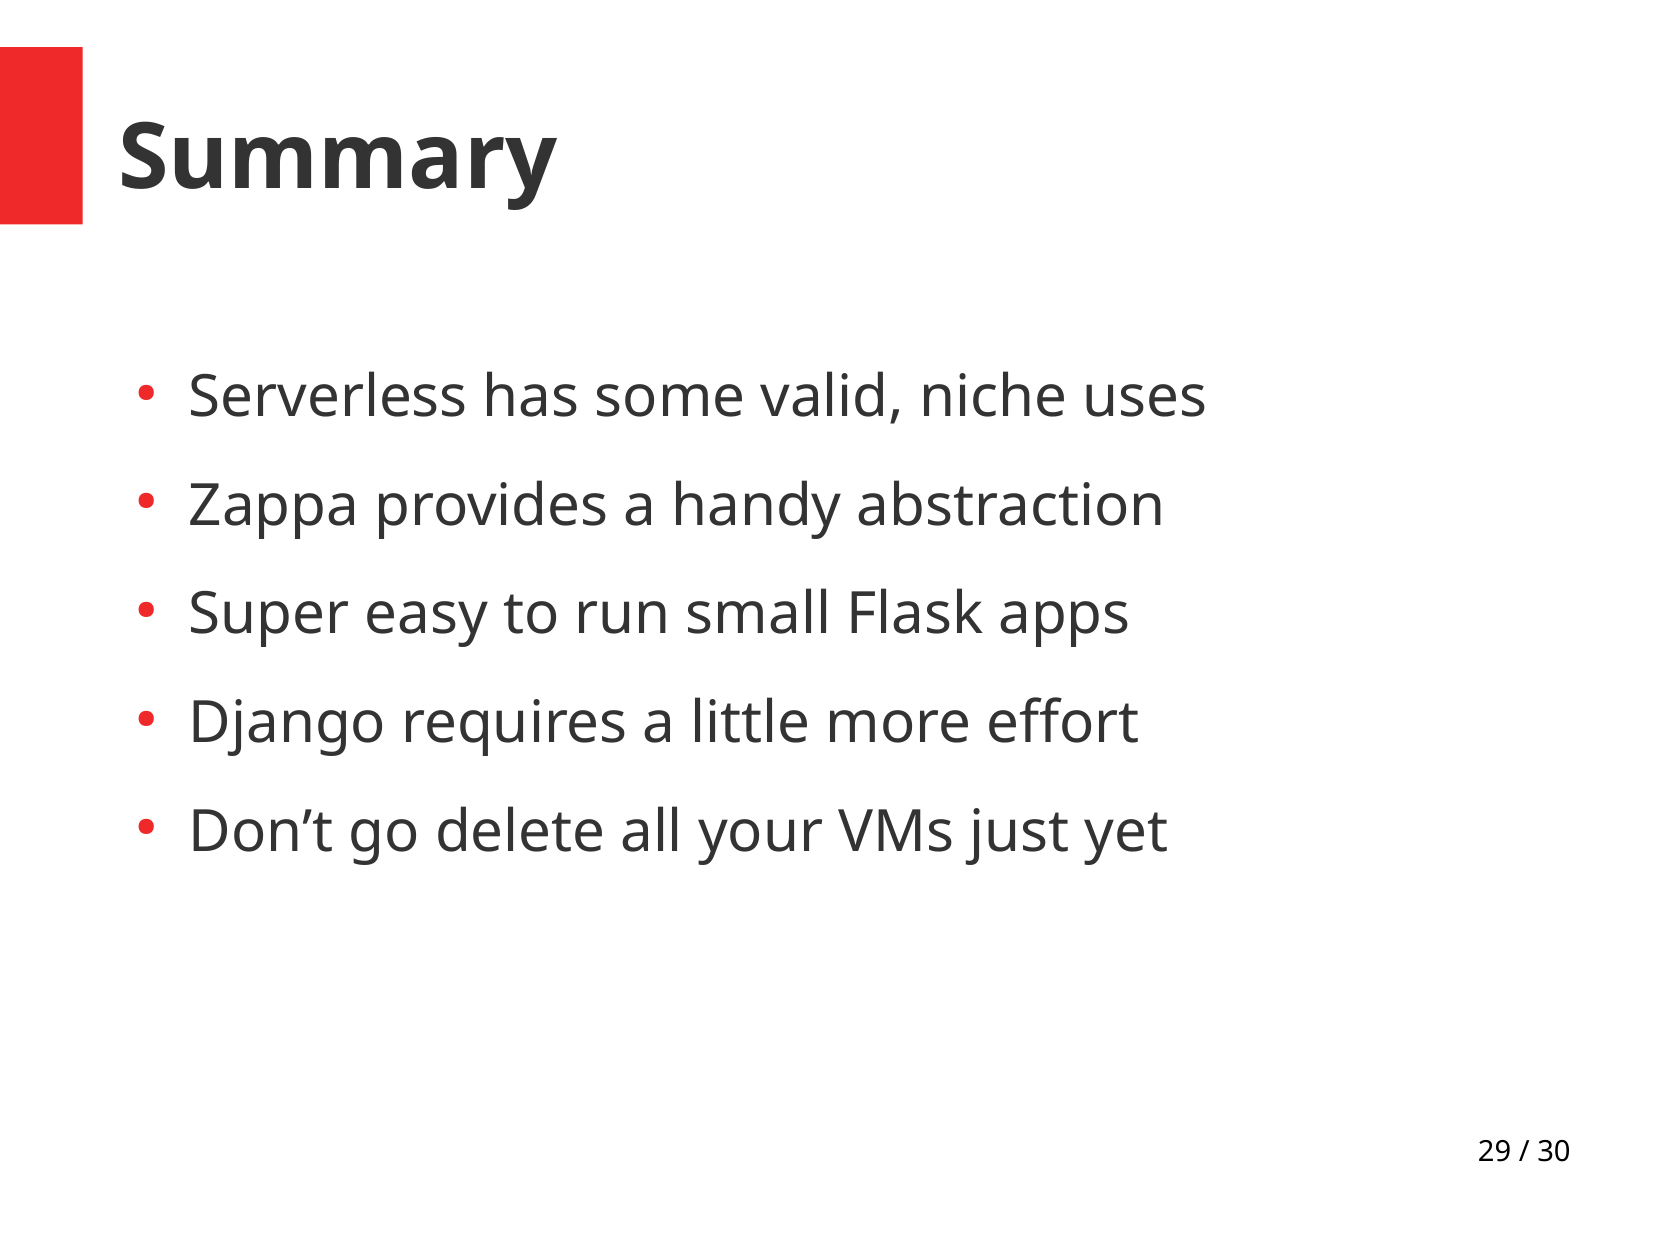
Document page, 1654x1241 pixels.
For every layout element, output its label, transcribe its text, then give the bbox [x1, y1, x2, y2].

title Summary [118, 49, 1571, 257]
list Serverless has some valid, niche uses Zappa provides a handy abstraction Super easy to run small Flask apps Django requires a little more effort Don’t go delete all your VMs just yet [118, 354, 1536, 1074]
